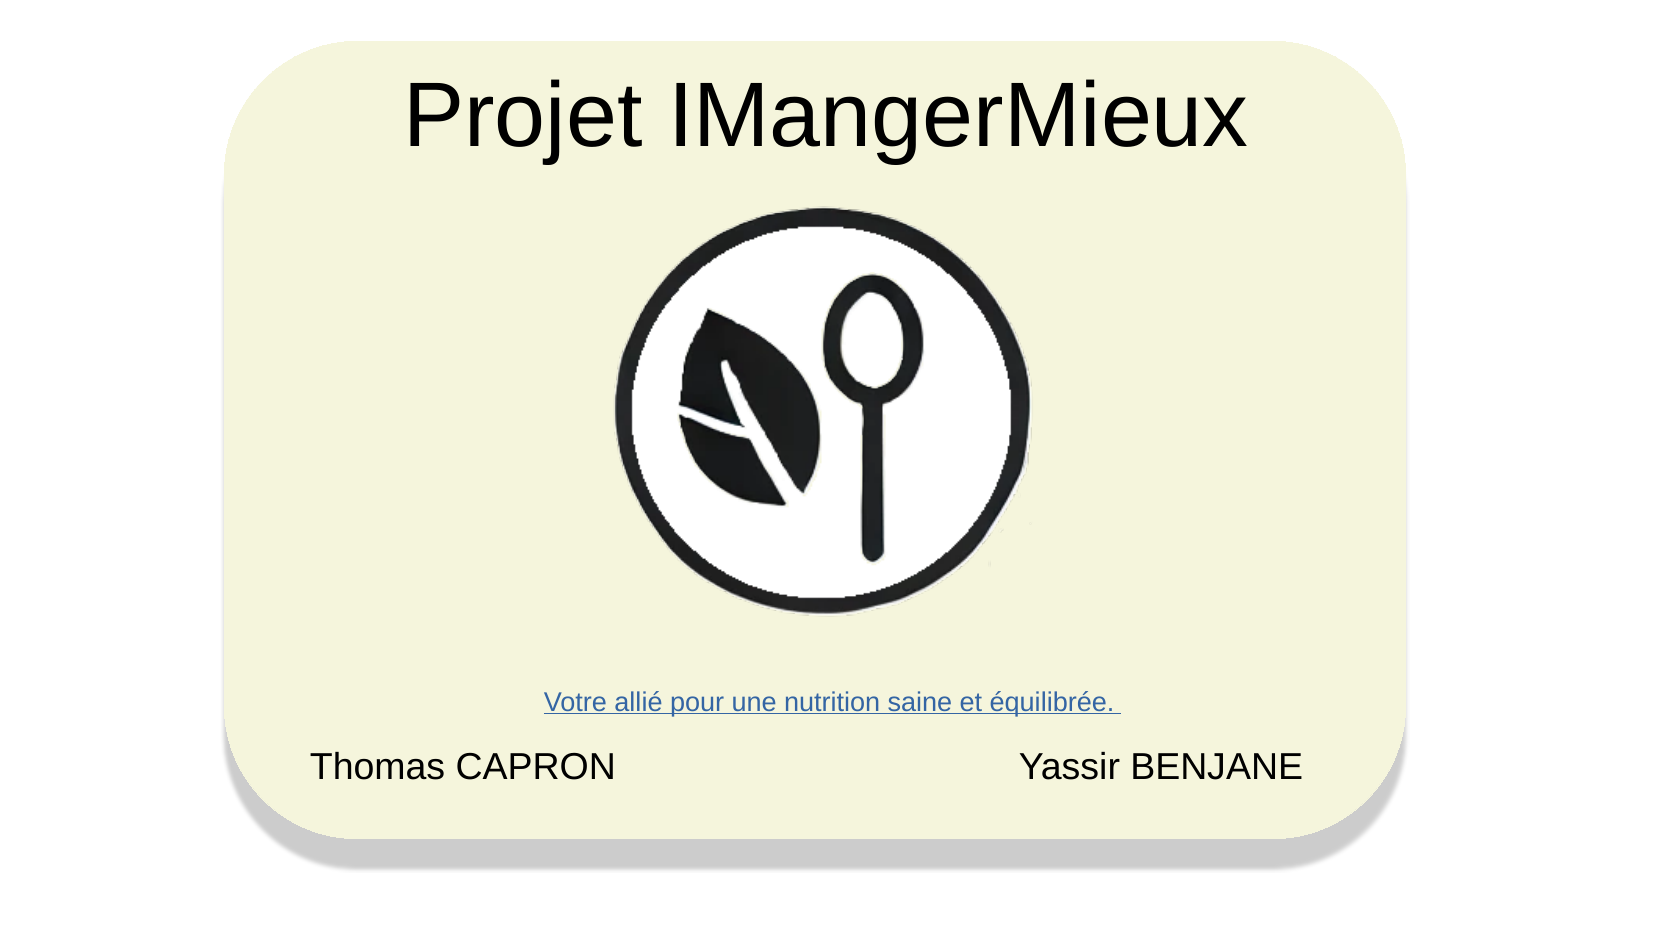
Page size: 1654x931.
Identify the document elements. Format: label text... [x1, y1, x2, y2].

text_box [224, 193, 1406, 824]
picture [601, 188, 1044, 631]
text_box Votre allié pour une nutrition saine et équilibrée. [389, 679, 1276, 738]
text_box [302, 827, 1328, 839]
text_box Thomas CAPRON [295, 738, 1003, 827]
title Projet IMangerMieux [82, 37, 1571, 193]
text_box Yassir BENJANE [1003, 738, 1654, 827]
